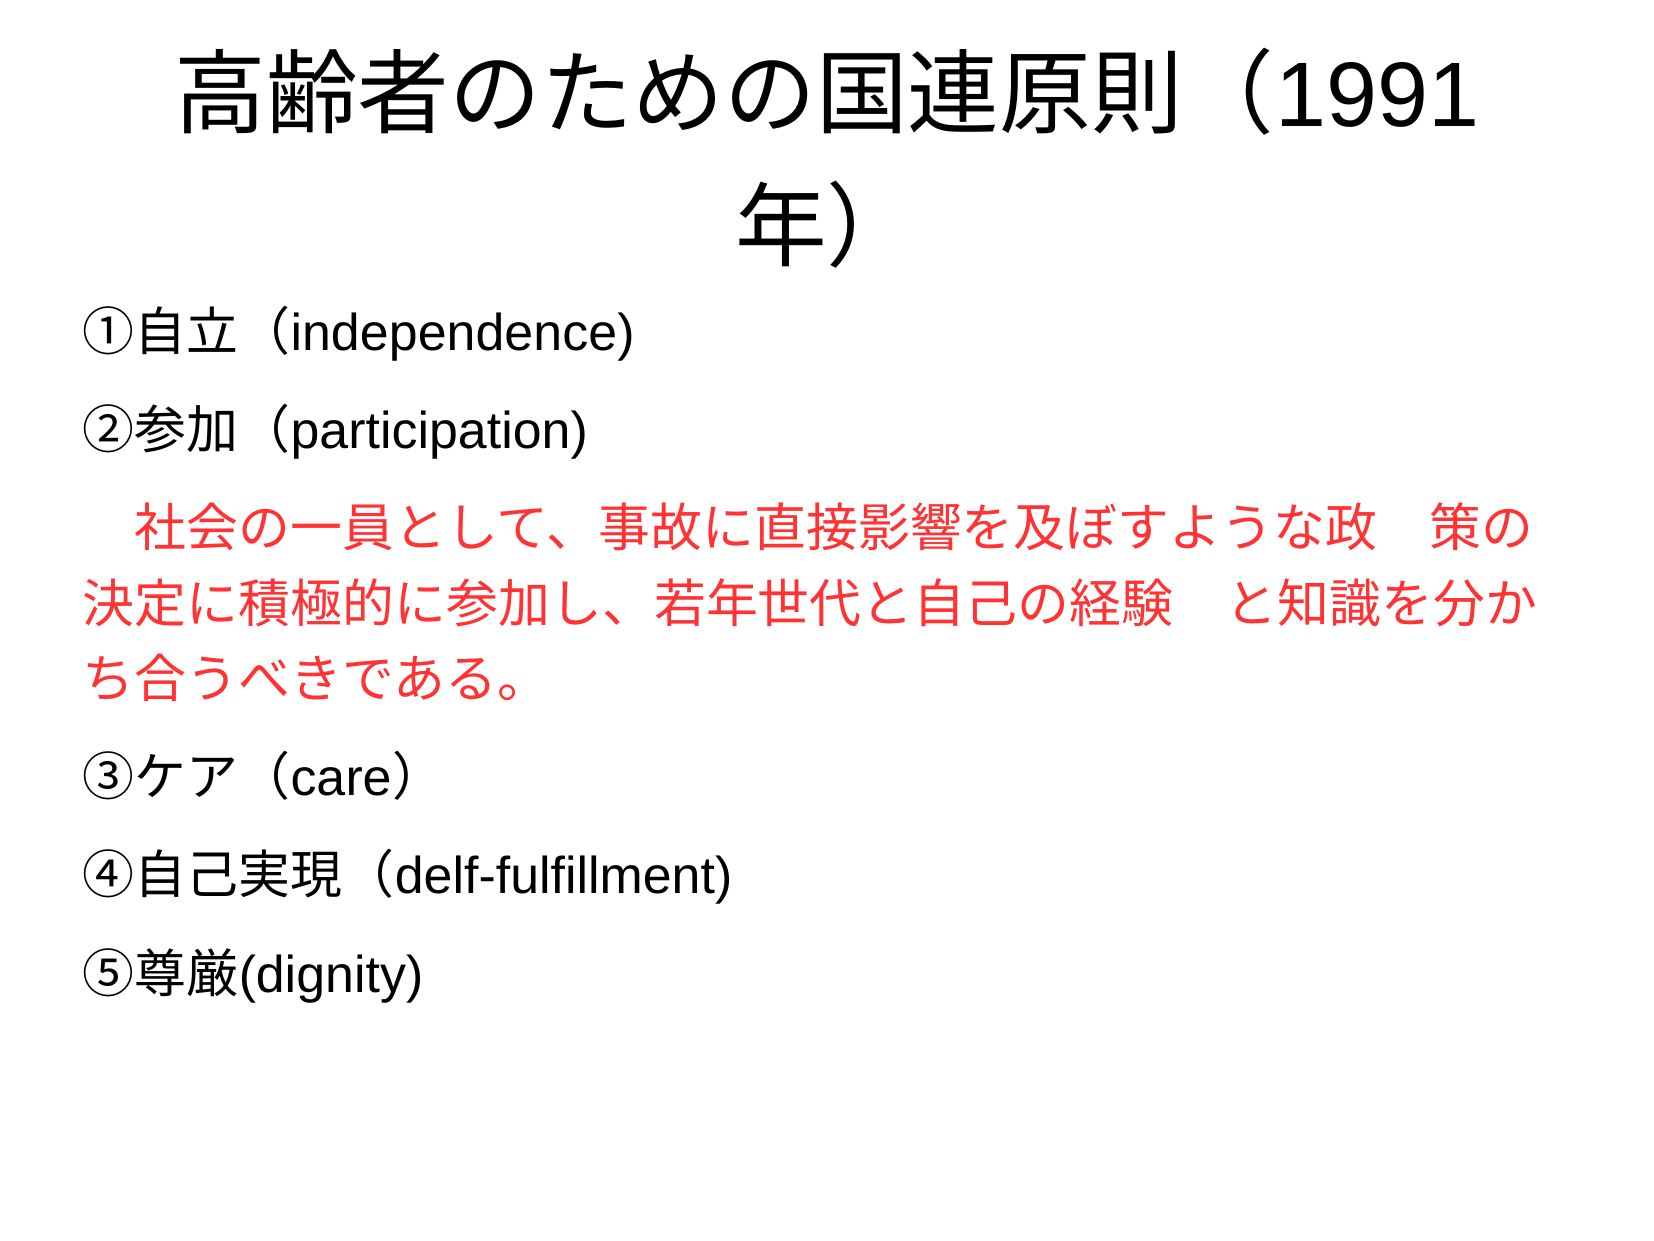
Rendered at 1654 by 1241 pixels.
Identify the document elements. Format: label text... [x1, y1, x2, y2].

title 高齢者のための国連原則（1991年） [82, 49, 1571, 257]
list ①自立（independence) ②参加（participation) 社会の一員として、事故に直接影響を及ぼすような政 策の決定に積極的に参加し、若年世代と自己の経験 と知識を分かち合うべきである。 ③ケア（care） ④自己実現（delf-fulfillment) ⑤尊厳(dignity) [82, 290, 1571, 1010]
